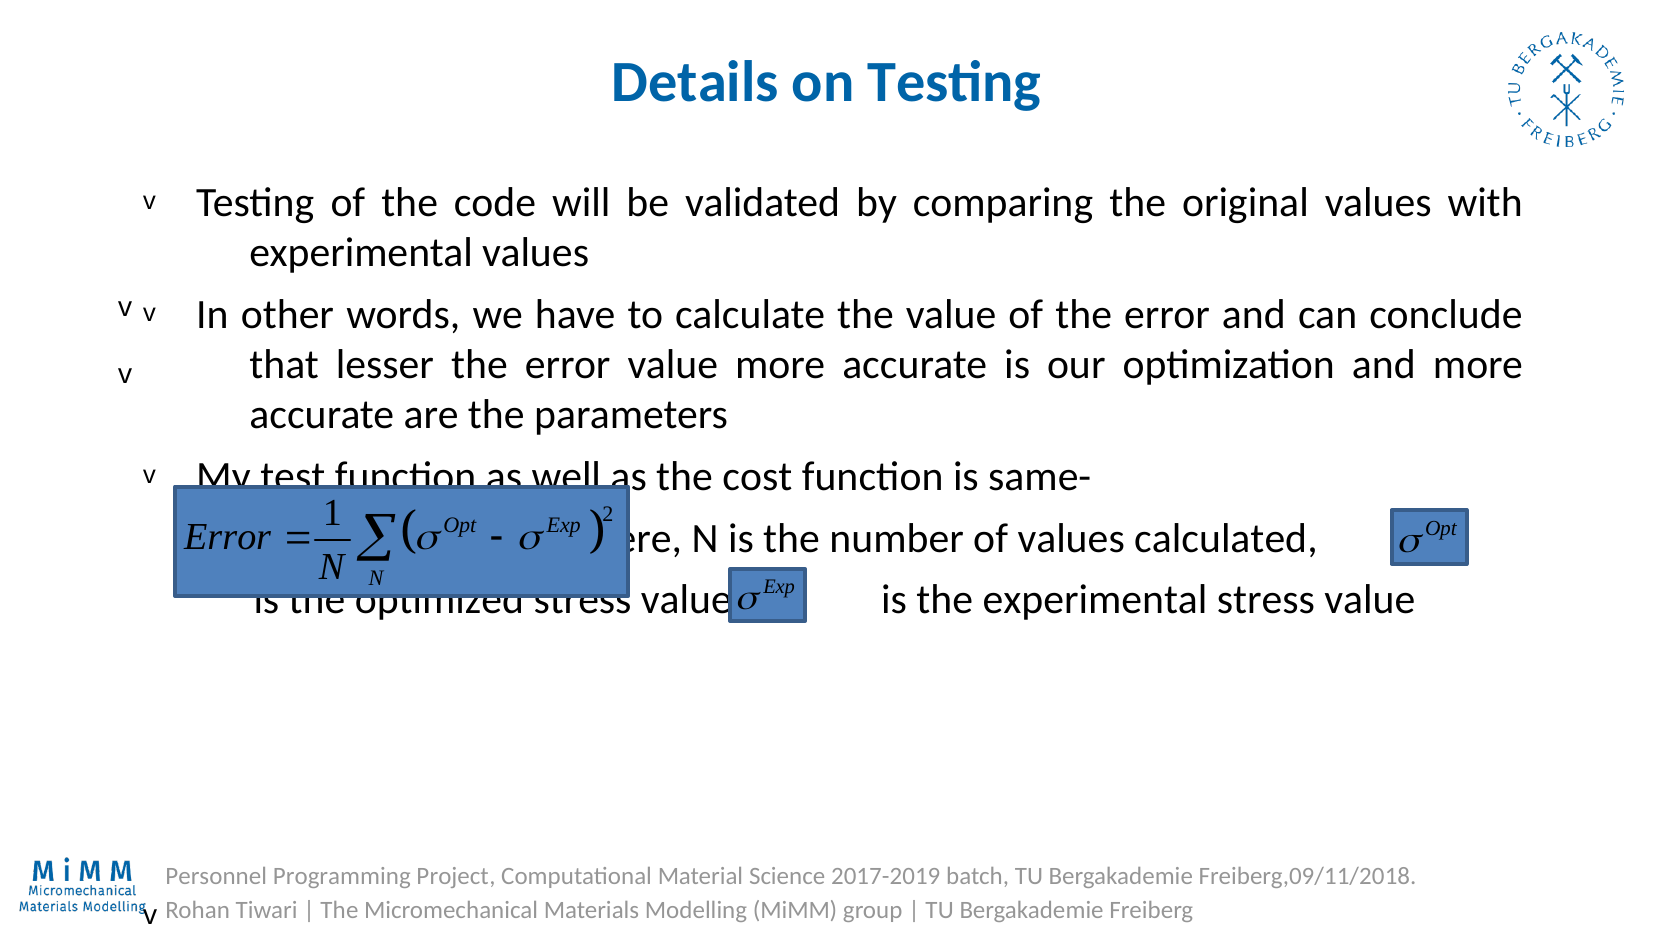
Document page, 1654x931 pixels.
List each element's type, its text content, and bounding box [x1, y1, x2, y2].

text_box Details on Testing [82, 43, 1571, 114]
chart [1393, 512, 1465, 562]
chart [177, 488, 627, 594]
chart [732, 571, 804, 619]
text_box Personnel Programming Project, Computational Material Science 2017-2019 batch, TU Bergakademie Freiberg,09/11/2018. Rohan Tiwari | The Micromechanical Materials Modelling (MiMM) group | TU Bergakademie Freiberg [165, 854, 1607, 919]
text_box Testing of the code will be validated by comparing the original values with experimental values In other words, we have to calculate the value of the error and can conclude that lesser the error value more accurate is our optimization and more accurate are the parameters My test function as well as the cost function is same- where, N is the number of values calculated, is the optimized stress value and is the experimental stress value [107, 174, 1524, 783]
text_box [82, 150, 1216, 758]
